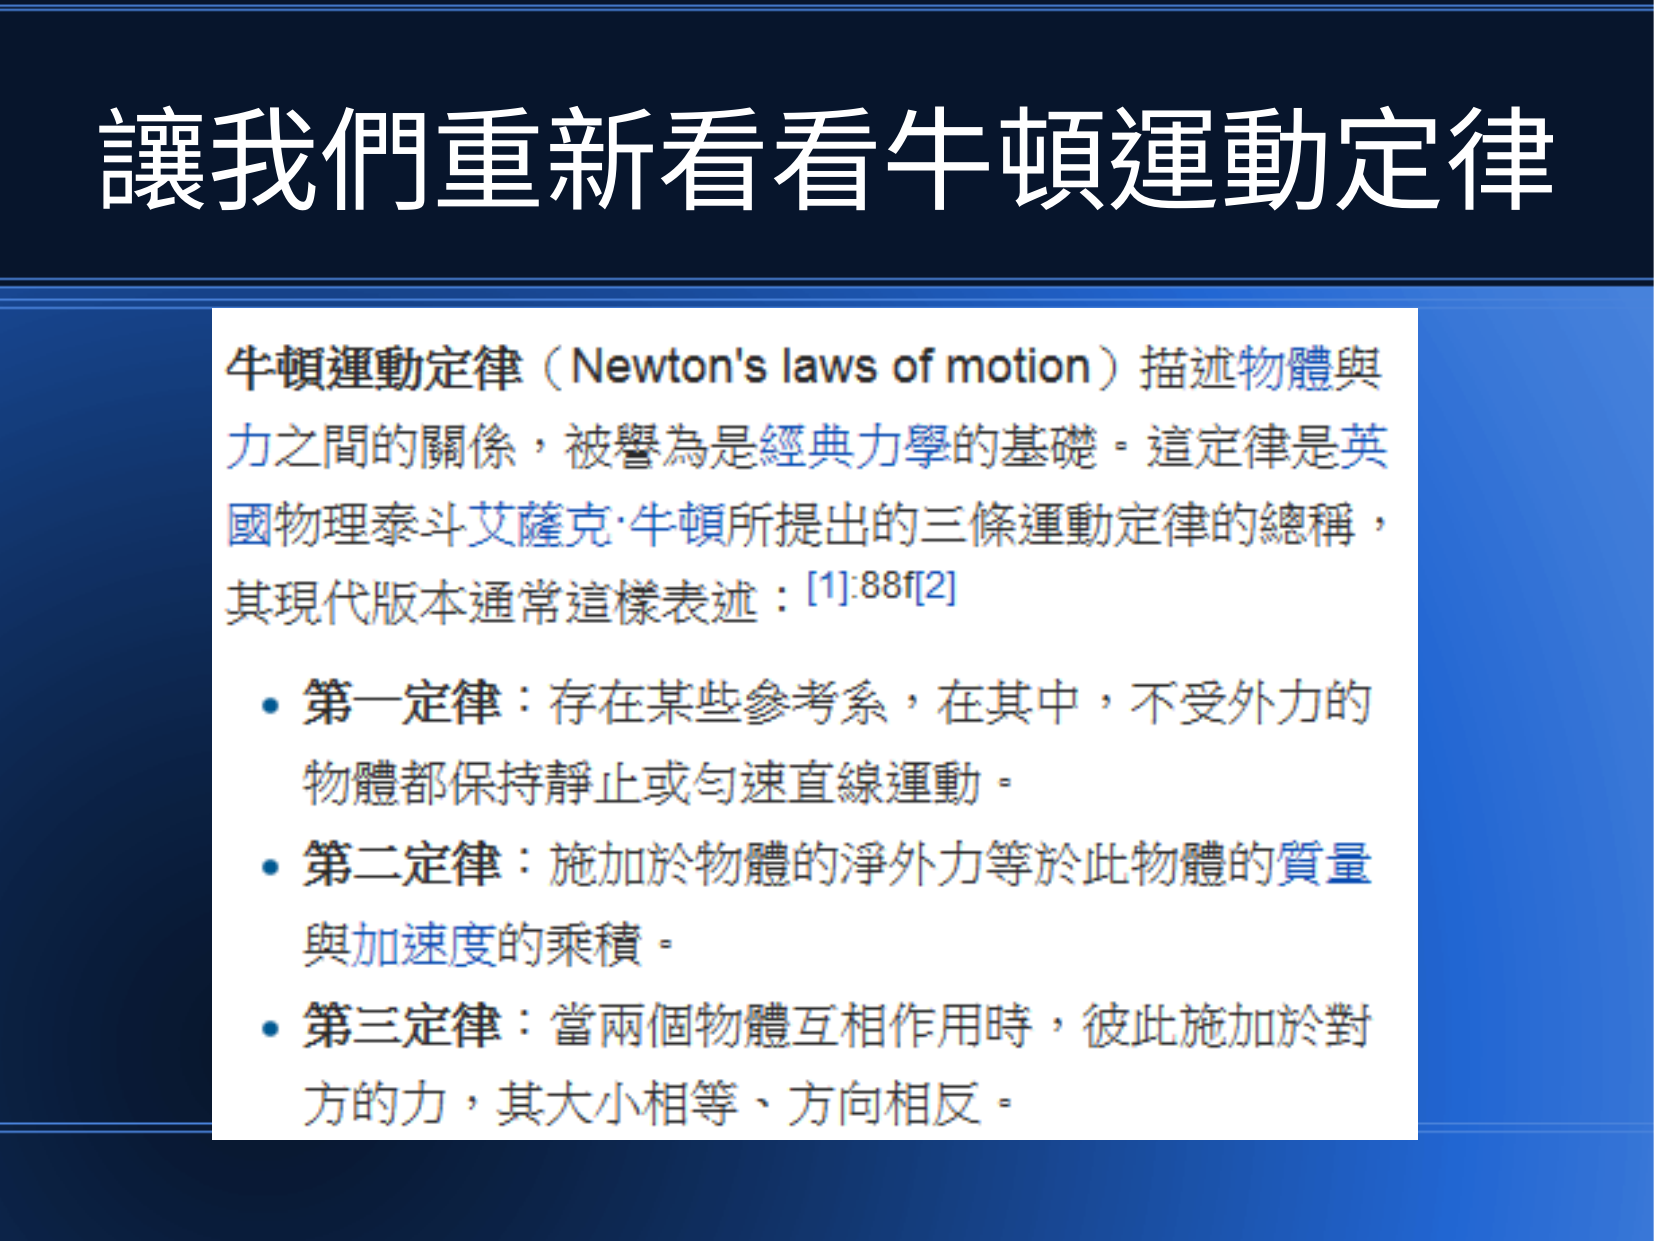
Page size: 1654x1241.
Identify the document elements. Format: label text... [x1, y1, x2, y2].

picture [0, 0, 1654, 1241]
title 讓我們重新看看牛頓運動定律 [82, 49, 1571, 257]
